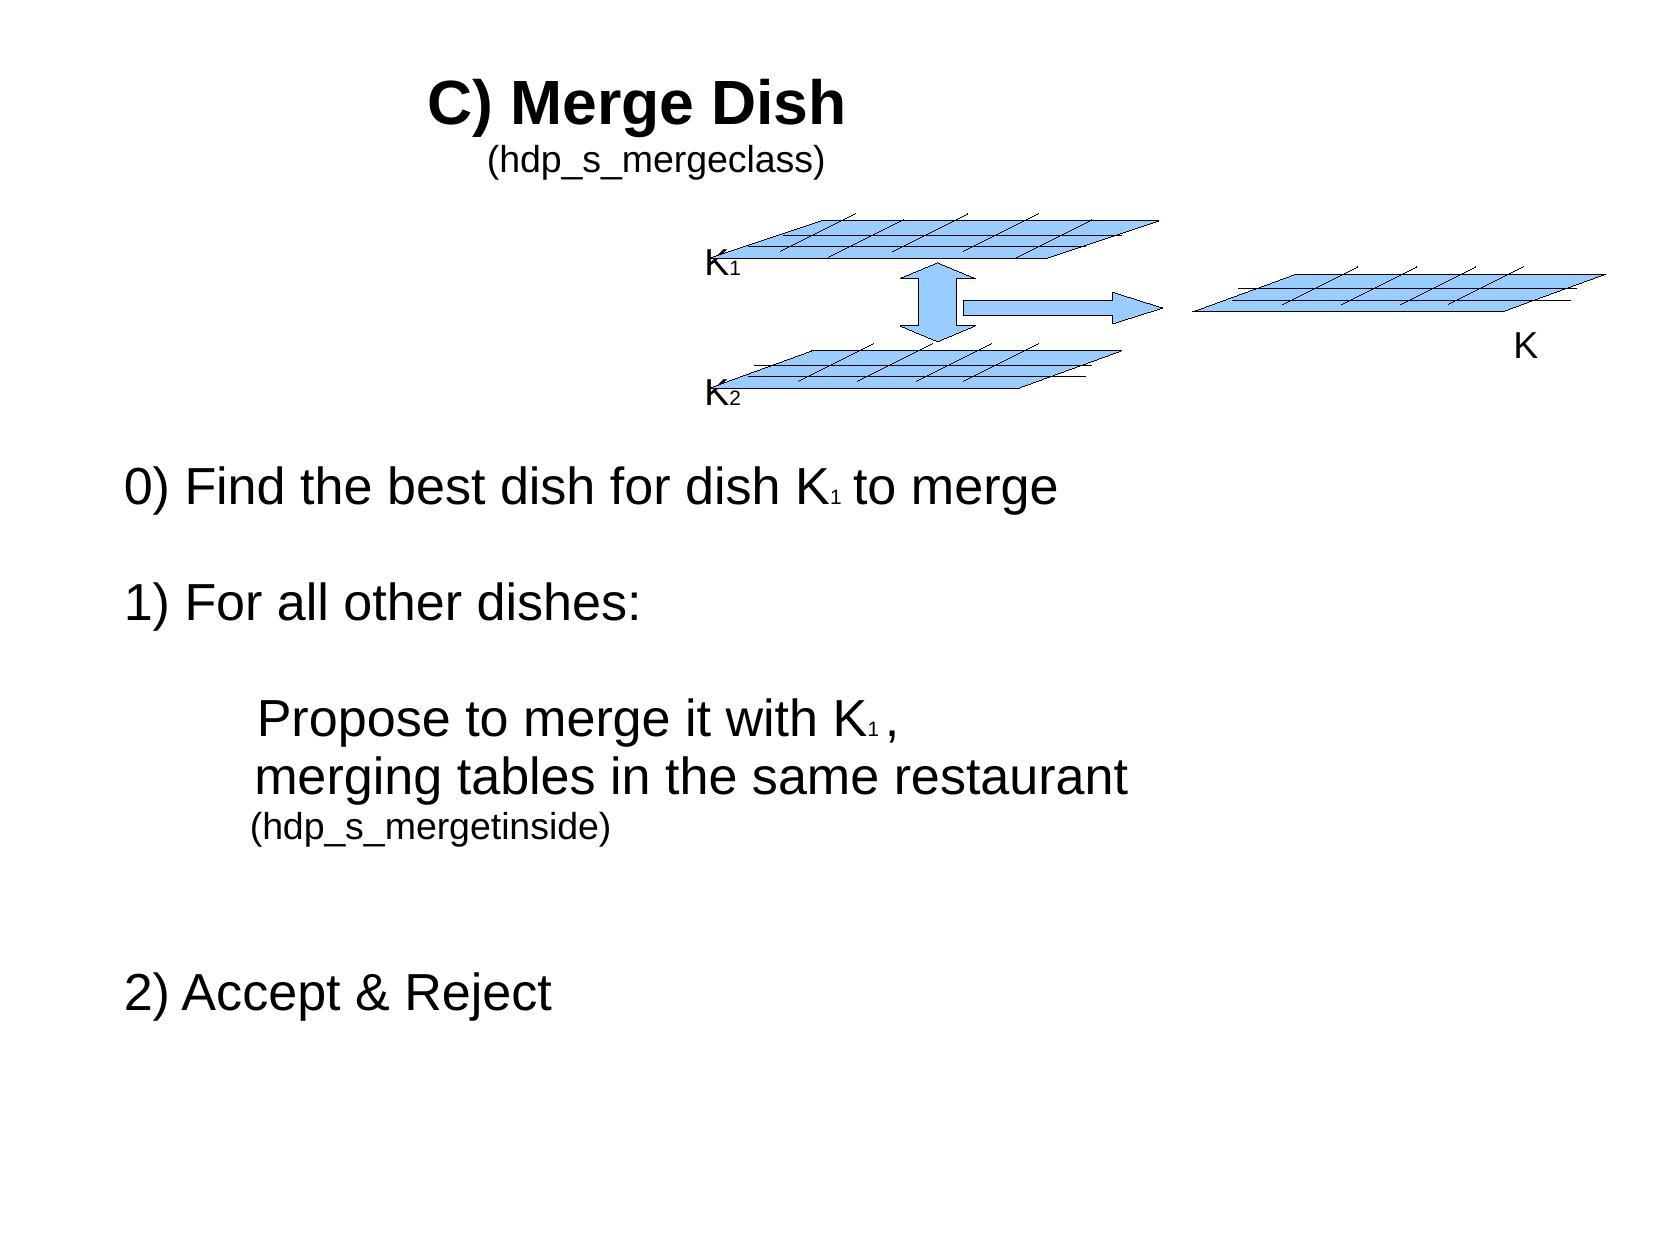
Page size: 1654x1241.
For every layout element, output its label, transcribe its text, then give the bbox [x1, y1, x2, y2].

text_box [1258, 274, 1606, 288]
text_box [708, 220, 1159, 259]
text_box K2 [689, 364, 795, 422]
text_box [1192, 289, 1565, 312]
text_box [963, 292, 1163, 324]
text_box K [1498, 317, 1604, 374]
text_box [900, 262, 976, 342]
text_box K1 [689, 234, 795, 292]
text_box 0) Find the best dish for dish K1 to merge 1) For all other dishes: Propose to merge it with K1 , merging tables in the same restaurant (hdp_s_mergetinside) 2) Accept & Reject [109, 450, 1654, 1101]
text_box [772, 350, 1122, 365]
text_box [708, 366, 1080, 389]
text_box C) Merge Dish (hdp_s_mergeclass) [412, 60, 901, 188]
